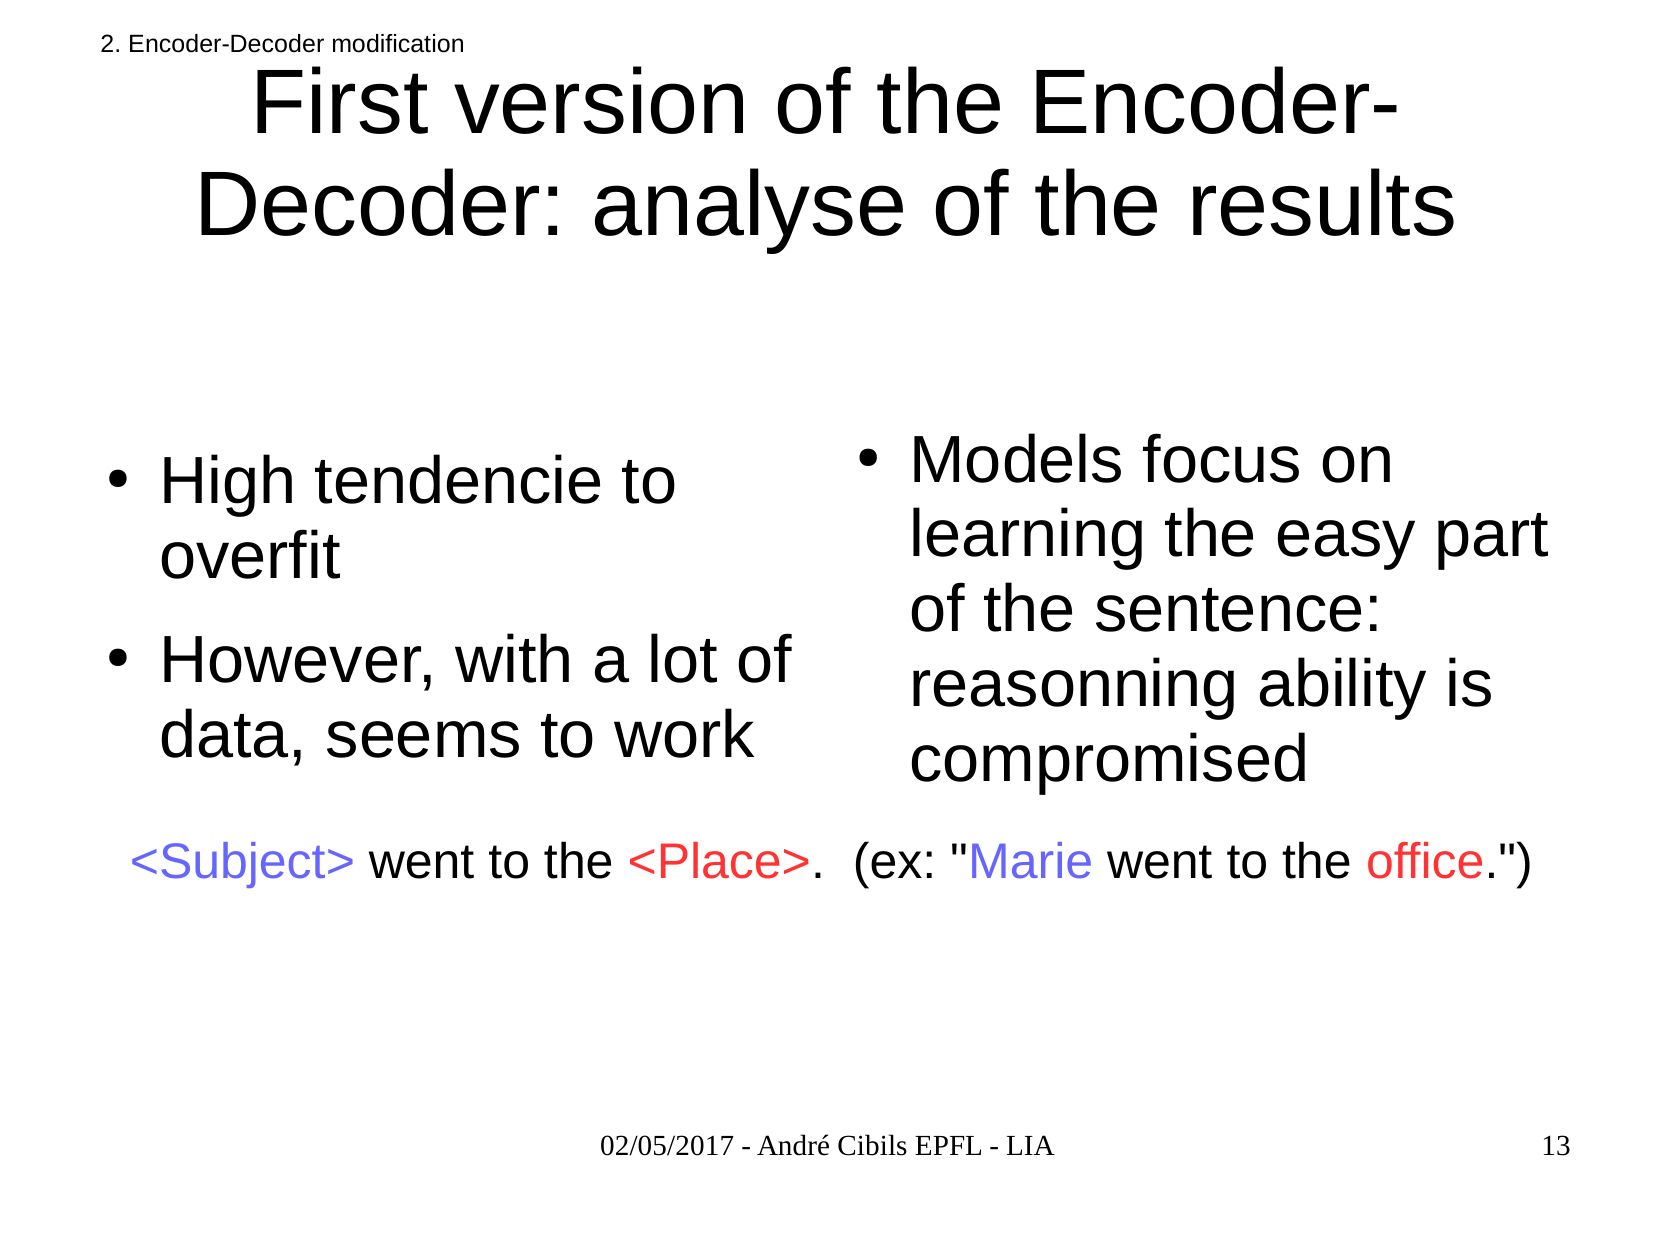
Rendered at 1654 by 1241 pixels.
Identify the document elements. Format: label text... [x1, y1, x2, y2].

list Models focus on learning the easy part of the sentence: reasonning ability is compromised [838, 945, 1565, 1241]
list High tendencie to overfit However, with a lot of data, seems to work [88, 945, 815, 1241]
list Models focus on learning the easy part of the sentence: reasonning ability is compromised [838, 421, 1565, 833]
list <Subject> went to the <Place>. (ex: "Marie went to the office.") [59, 833, 1565, 945]
list High tendencie to overfit However, with a lot of data, seems to work [88, 442, 815, 833]
title First version of the Encoder-Decoder: analyse of the results [82, 49, 1571, 257]
list 2. Encoder-Decoder modification [29, 29, 945, 58]
